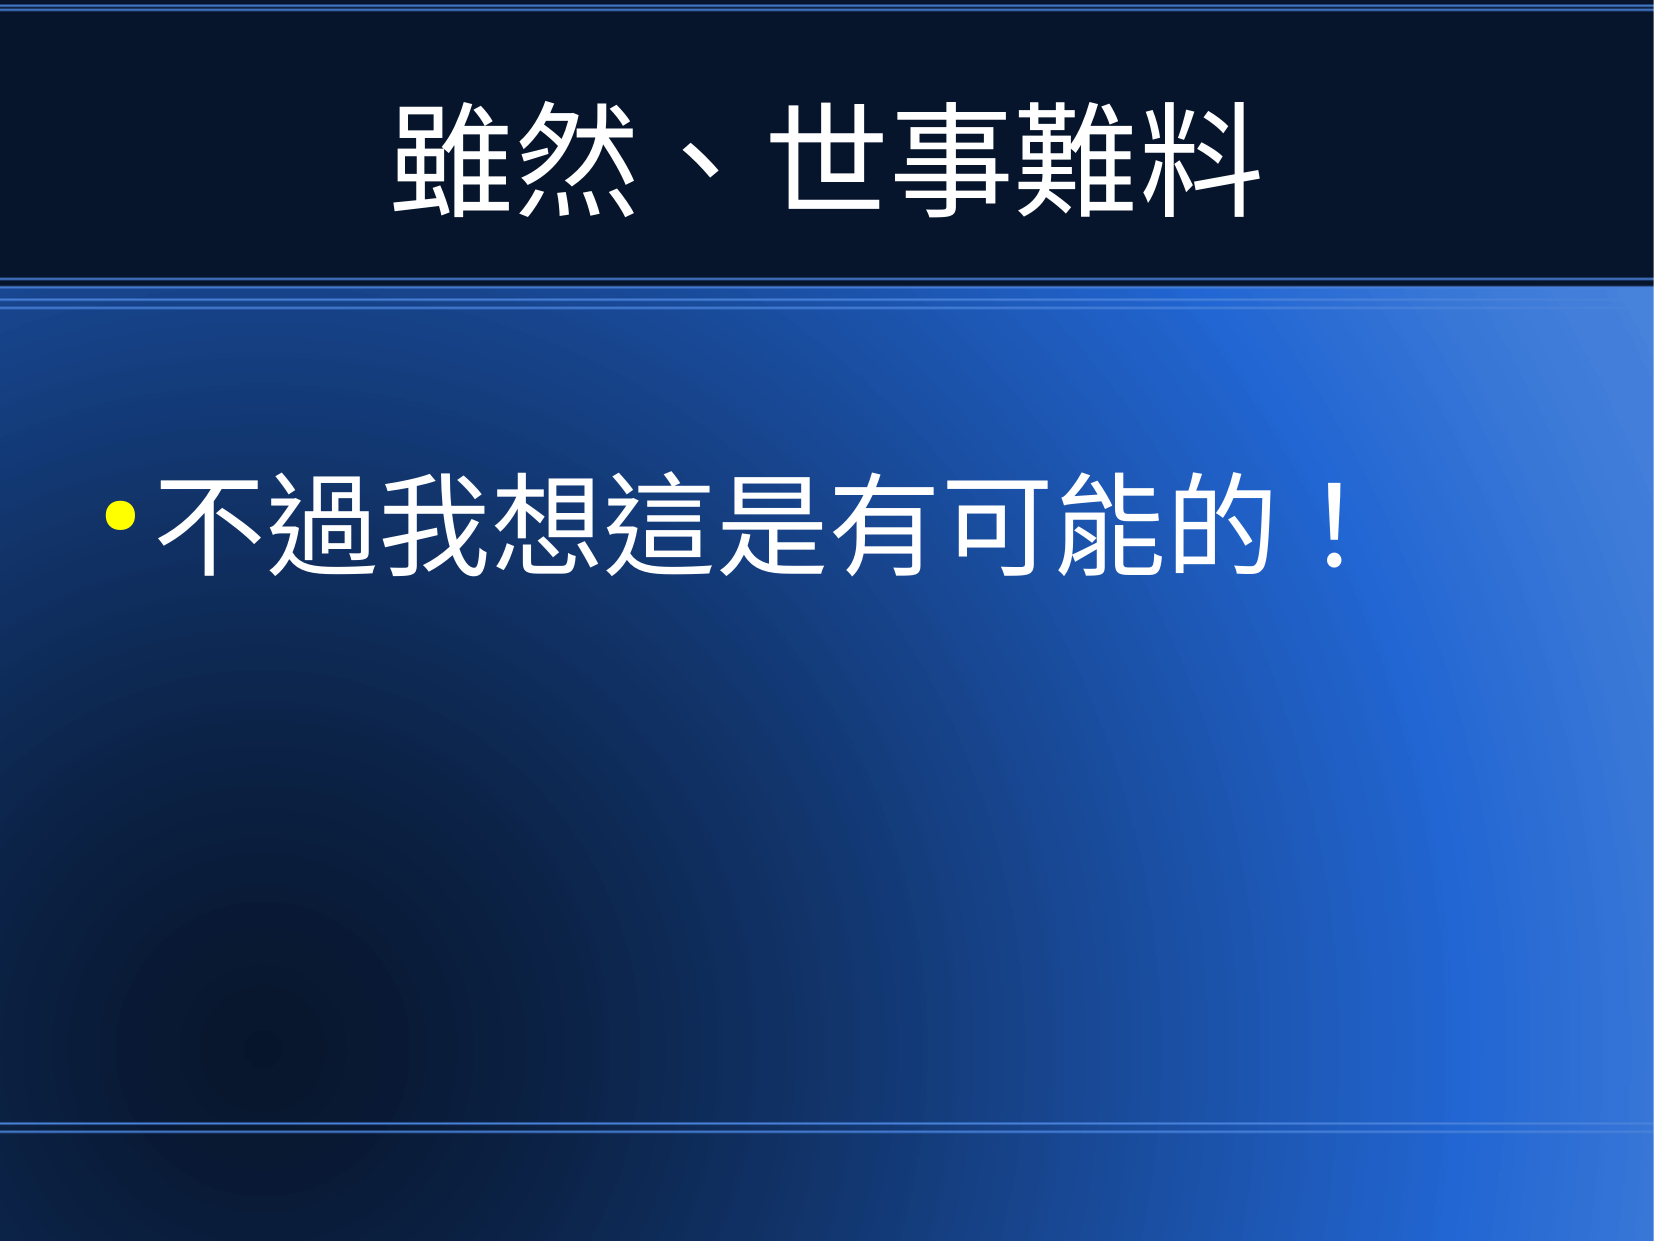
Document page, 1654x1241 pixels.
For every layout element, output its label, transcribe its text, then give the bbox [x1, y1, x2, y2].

list 不過我想這是有可能的！ [82, 355, 1571, 1241]
title 雖然、世事難料 [82, 49, 1571, 257]
picture [0, 0, 1654, 1241]
